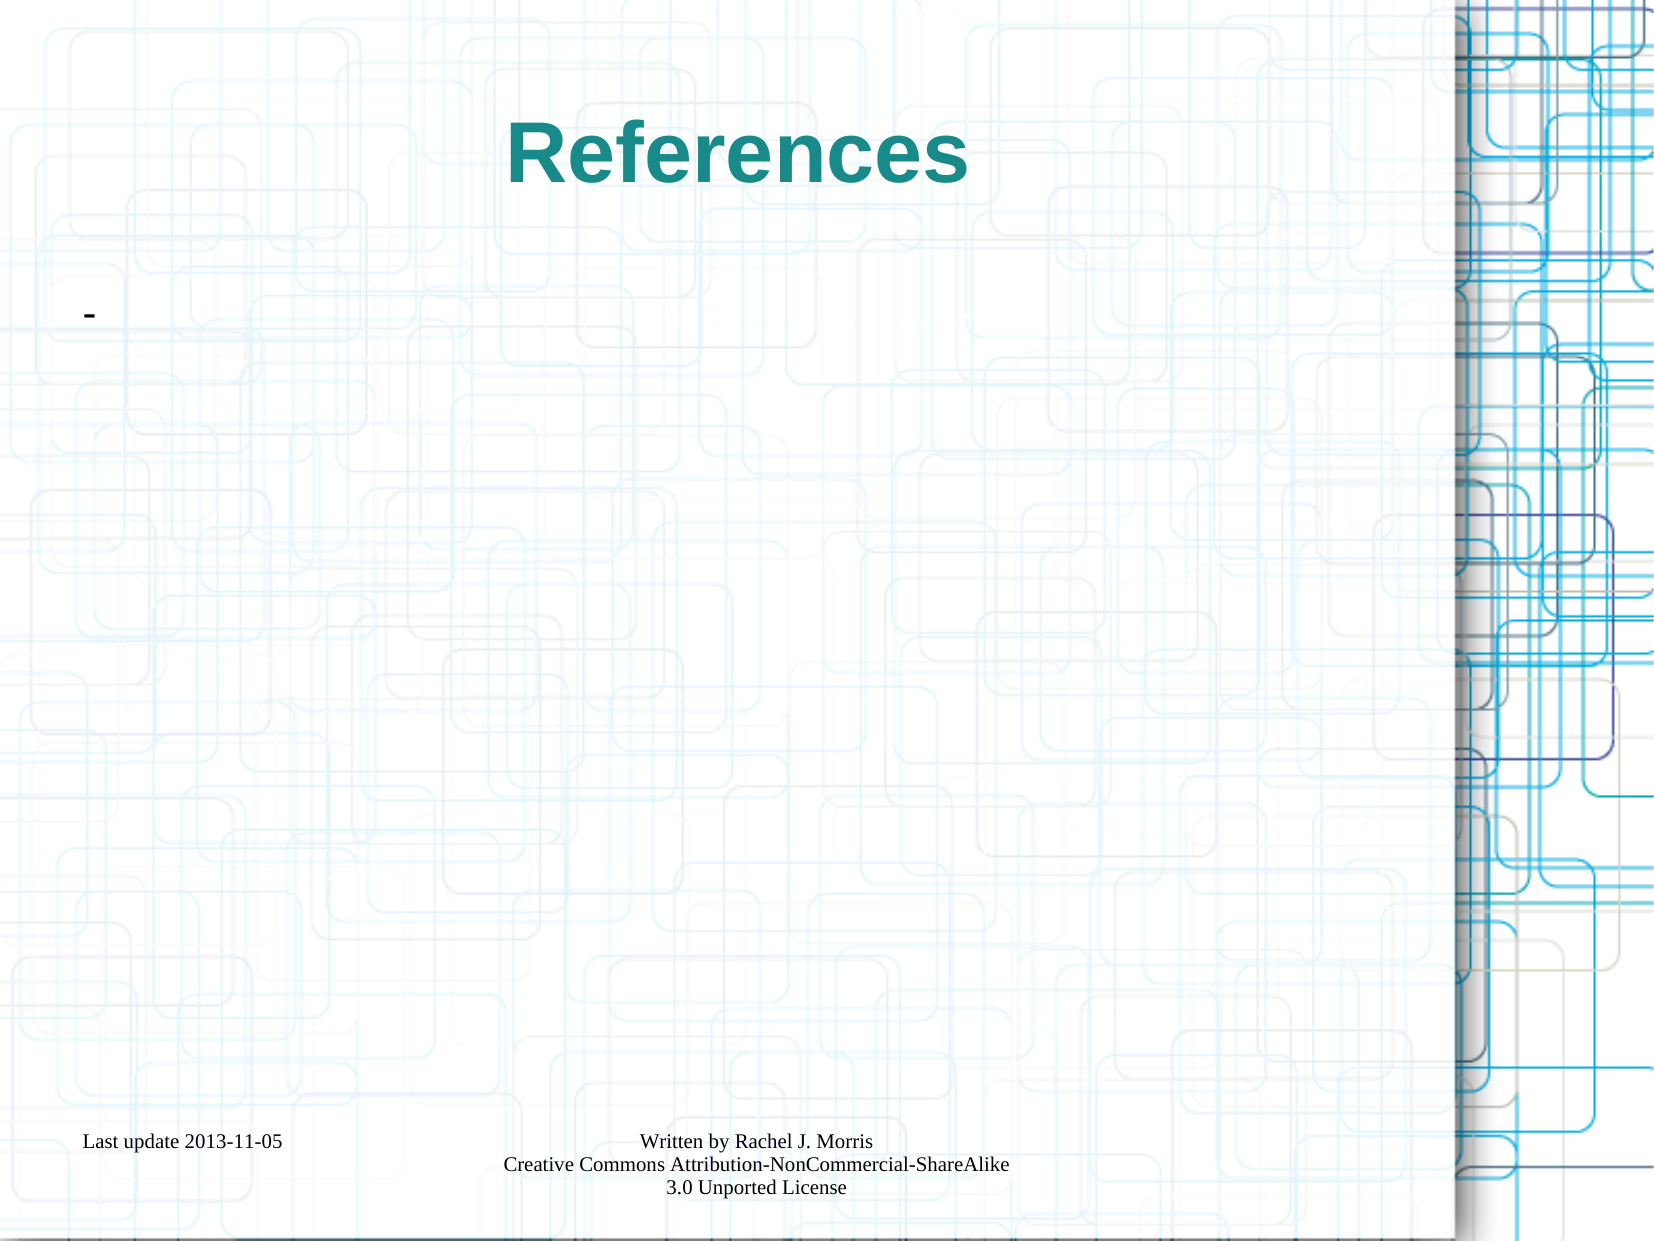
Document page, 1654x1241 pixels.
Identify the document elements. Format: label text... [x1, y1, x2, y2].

picture [0, 0, 1654, 1241]
list - [82, 290, 1418, 1010]
title References [59, 49, 1418, 257]
